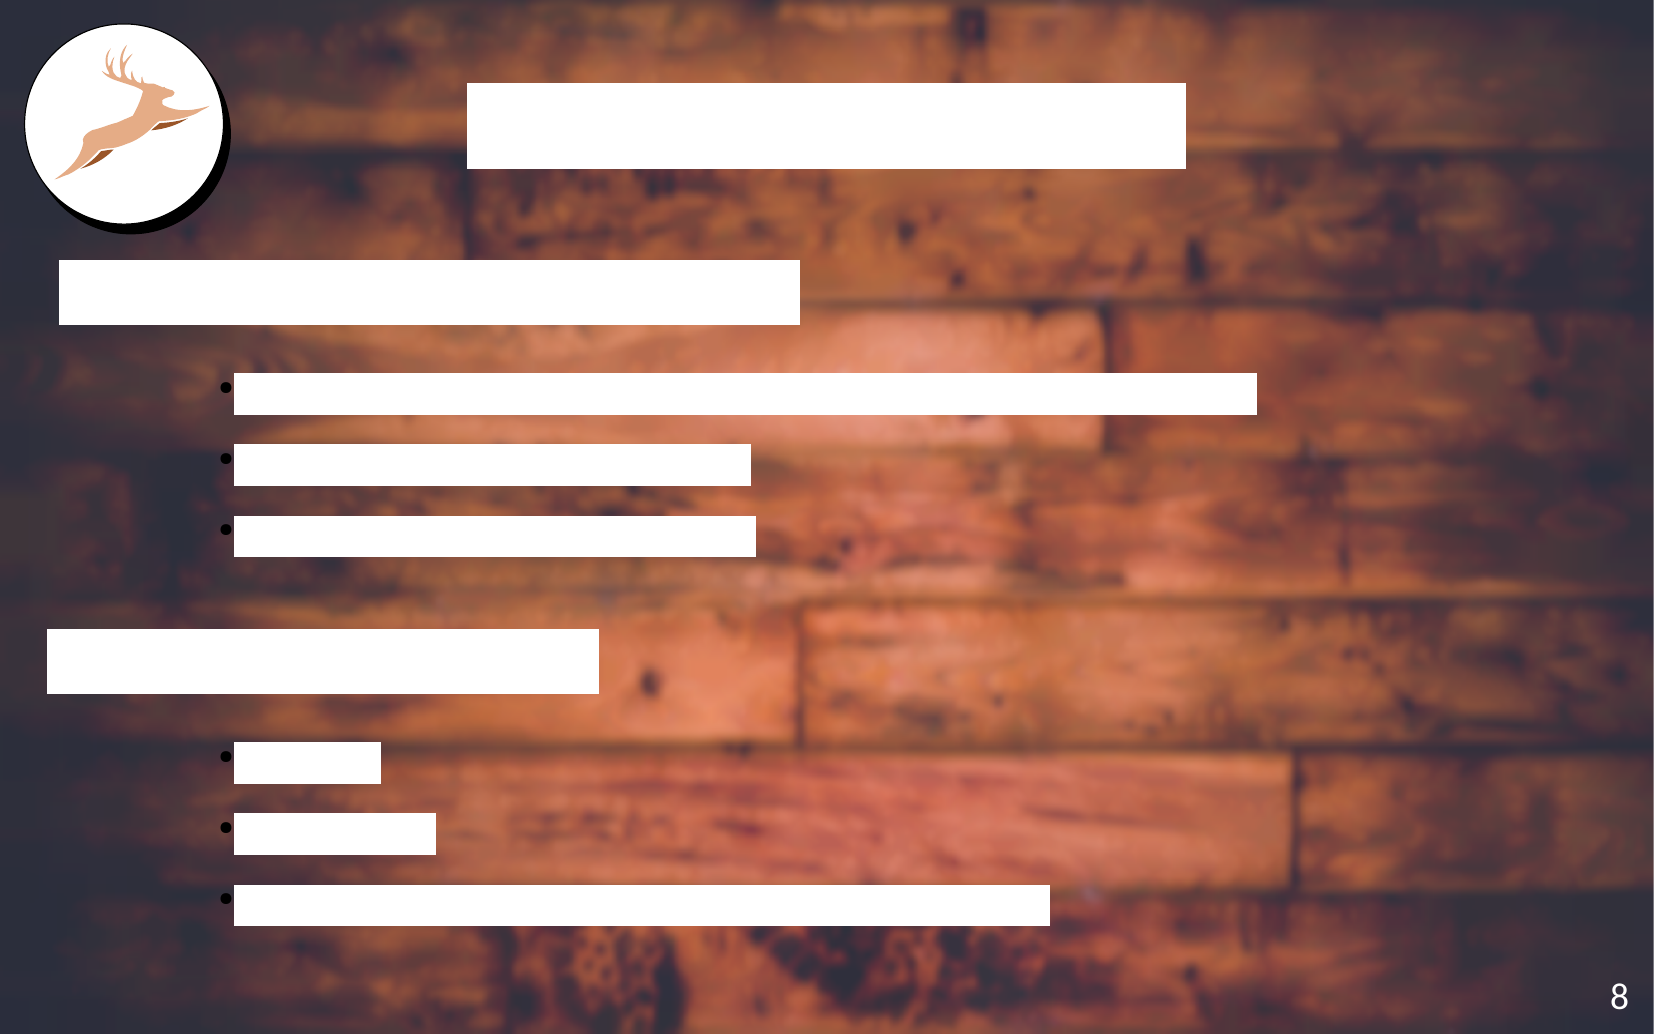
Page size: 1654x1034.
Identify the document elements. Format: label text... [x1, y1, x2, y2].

list Sécurité Animations Apprentissage et utilisation du framework Zend [106, 732, 1595, 1034]
title Difficultés rencontrés [237, 41, 1571, 214]
title Difficultés organisationnelles [59, 247, 934, 340]
text_box 8 [1595, 964, 1642, 1025]
title Difficultés techniques [47, 616, 922, 709]
list Gestion et synchronisation des travaux de chaque personne Mises à niveaux et formations Trouver du temps pour se voir [106, 363, 1594, 612]
picture [0, 0, 1654, 1034]
